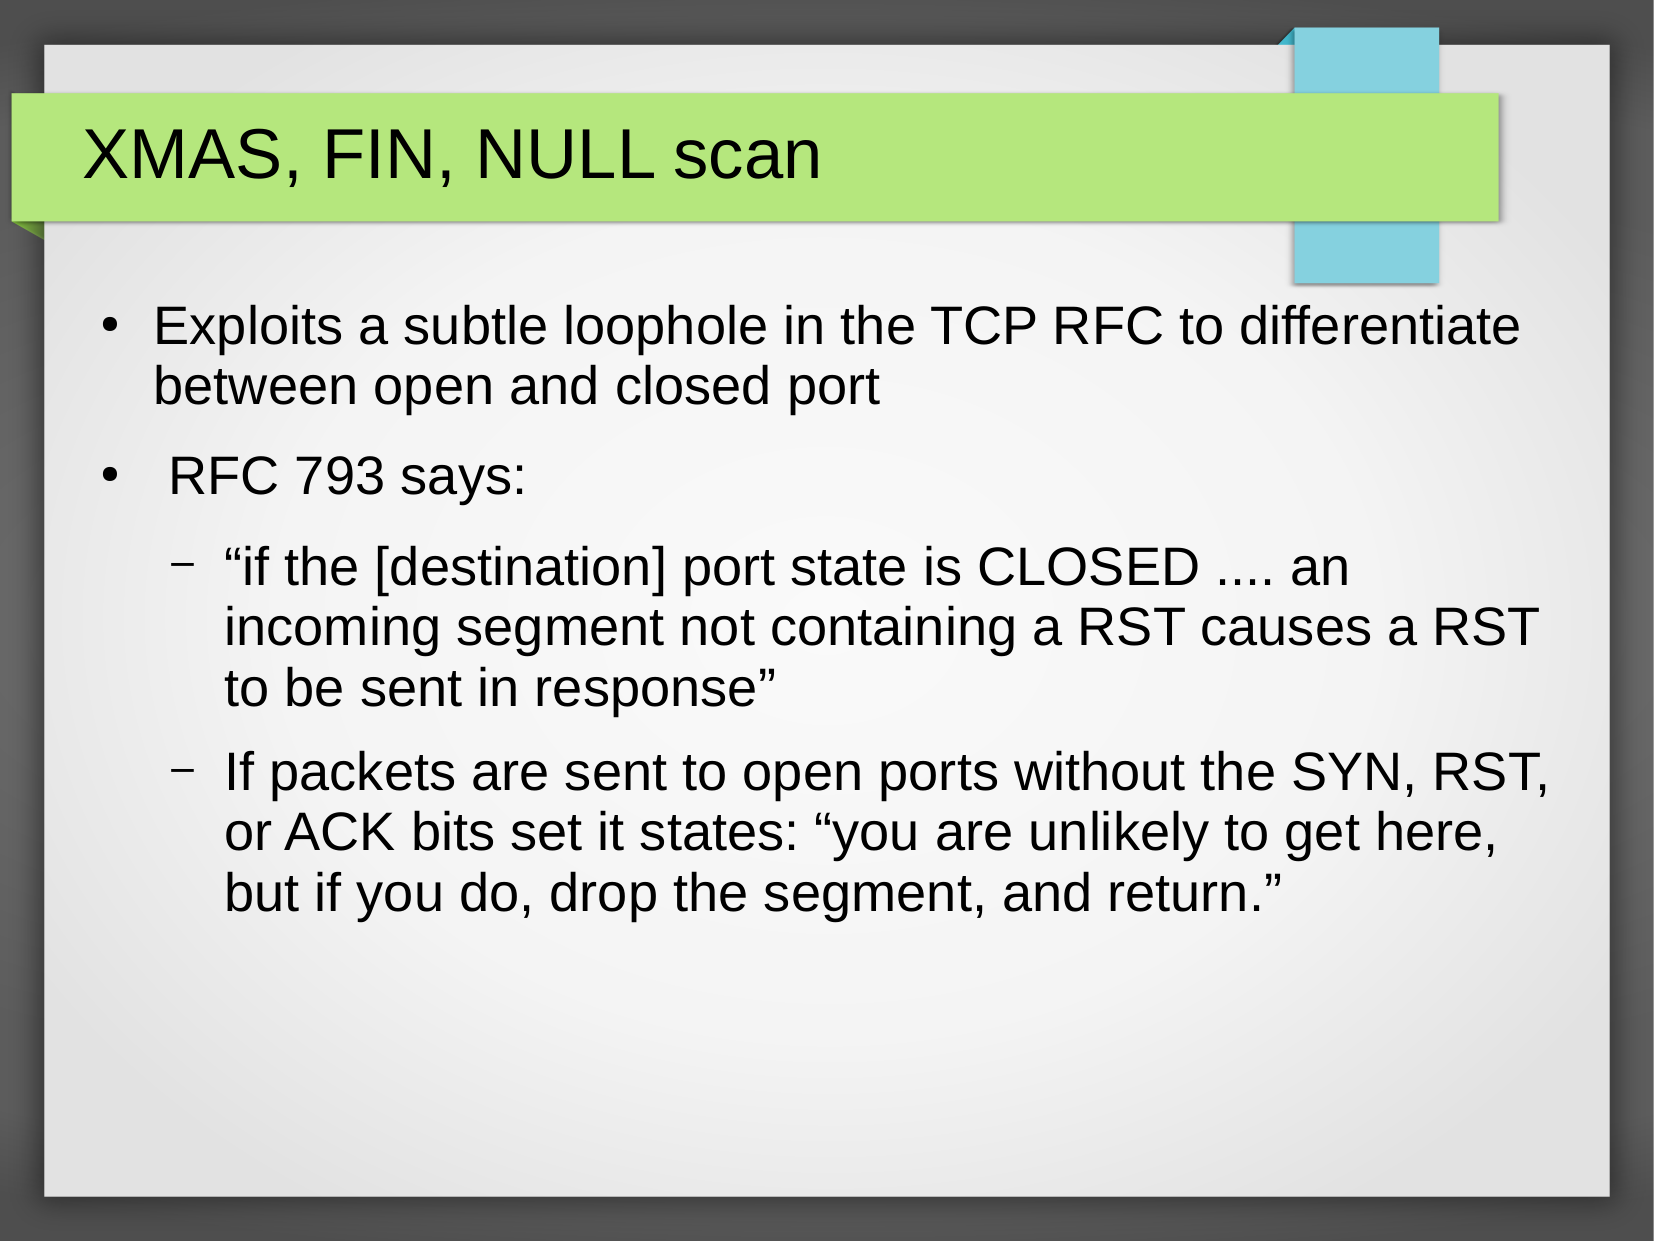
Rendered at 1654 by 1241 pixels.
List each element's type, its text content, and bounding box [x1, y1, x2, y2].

picture [0, 0, 1654, 1241]
list Exploits a subtle loophole in the TCP RFC to differentiate between open and closed port RFC 793 says: “if the [destination] port state is CLOSED .... an incoming segment not containing a RST causes a RST to be sent in response” If packets are sent to open ports without the SYN, RST, or ACK bits set it states: “you are unlikely to get here, but if you do, drop the segment, and return.” [82, 295, 1571, 1015]
title XMAS, FIN, NULL scan [82, 94, 1264, 213]
